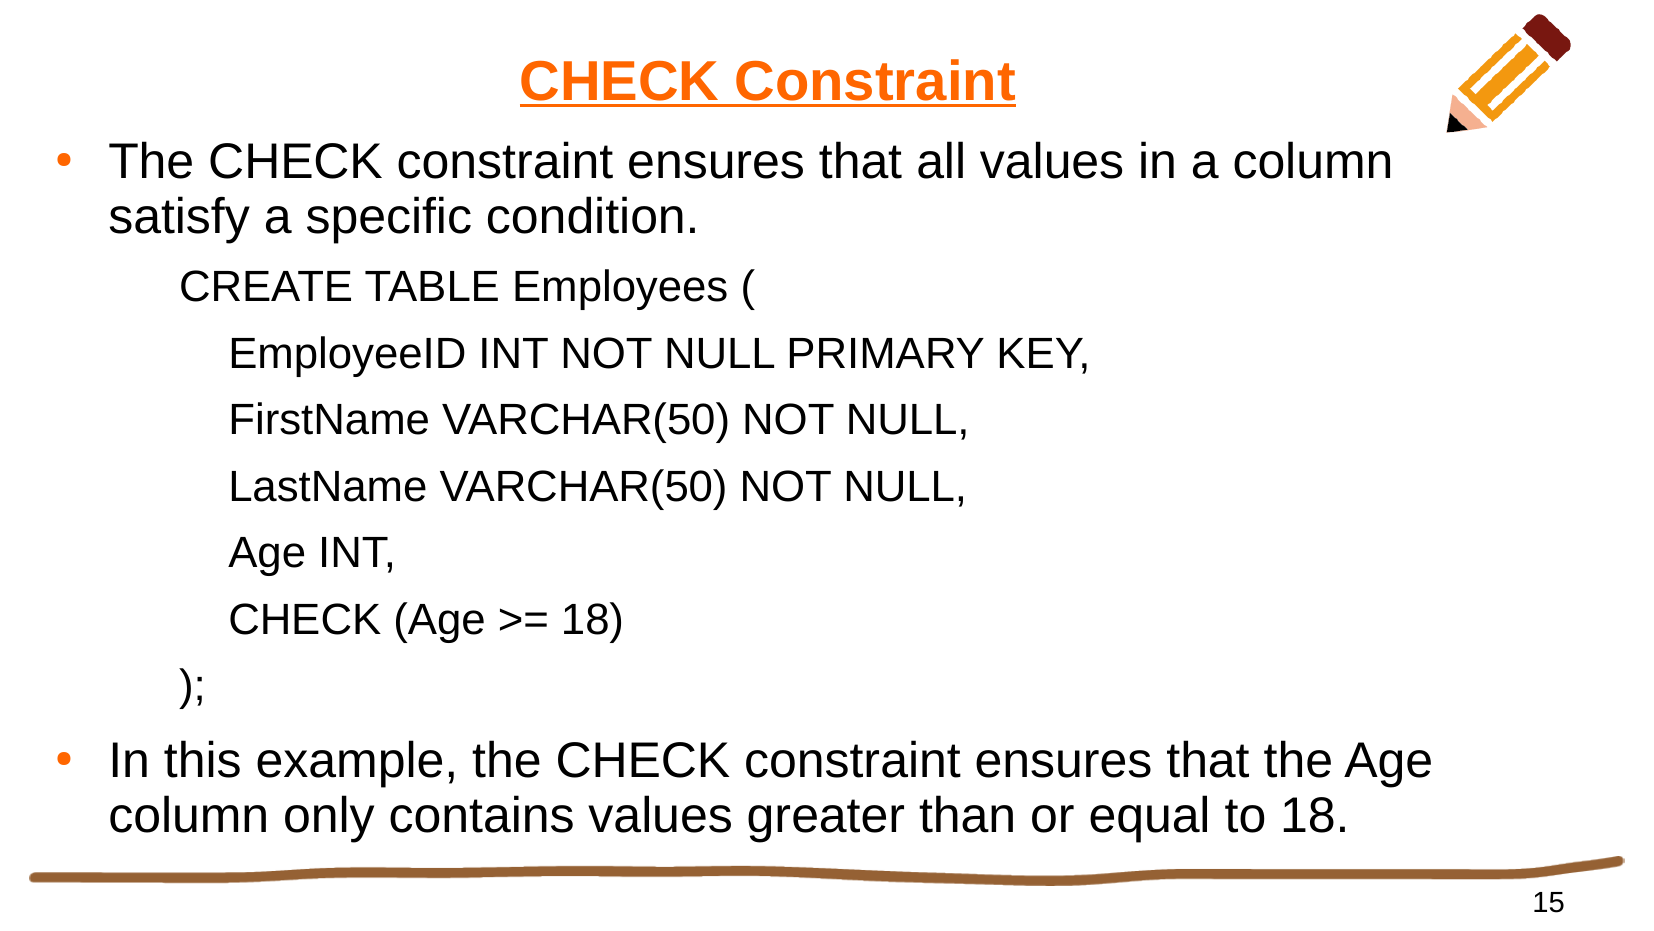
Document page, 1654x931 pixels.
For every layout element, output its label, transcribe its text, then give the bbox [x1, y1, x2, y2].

picture [29, 856, 1625, 886]
picture [1446, 14, 1571, 133]
list The CHECK constraint ensures that all values in a column satisfy a specific condition. CREATE TABLE Employees ( EmployeeID INT NOT NULL PRIMARY KEY, FirstName VARCHAR(50) NOT NULL, LastName VARCHAR(50) NOT NULL, Age INT, CHECK (Age >= 18) ); In this example, the CHECK constraint ensures that the Age column only contains values greater than or equal to 18. [37, 132, 1538, 857]
title CHECK Constraint [88, 29, 1447, 132]
